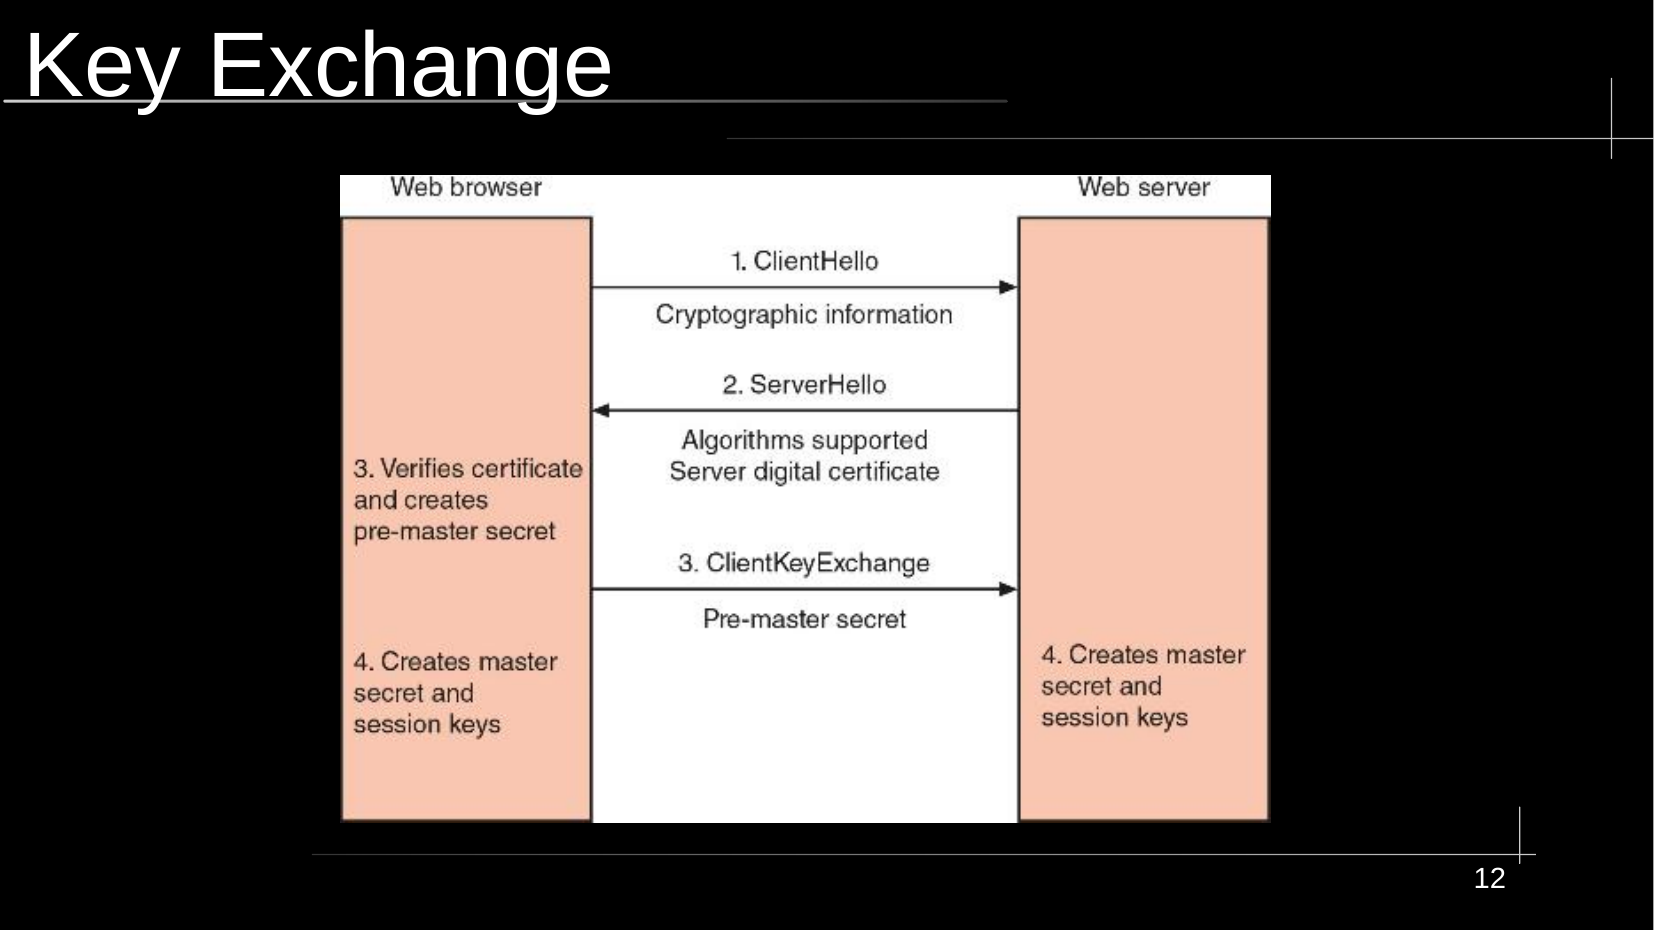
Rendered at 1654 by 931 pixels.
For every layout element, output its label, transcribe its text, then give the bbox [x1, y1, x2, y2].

title Key Exchange [23, 11, 1589, 119]
picture [340, 175, 1271, 823]
